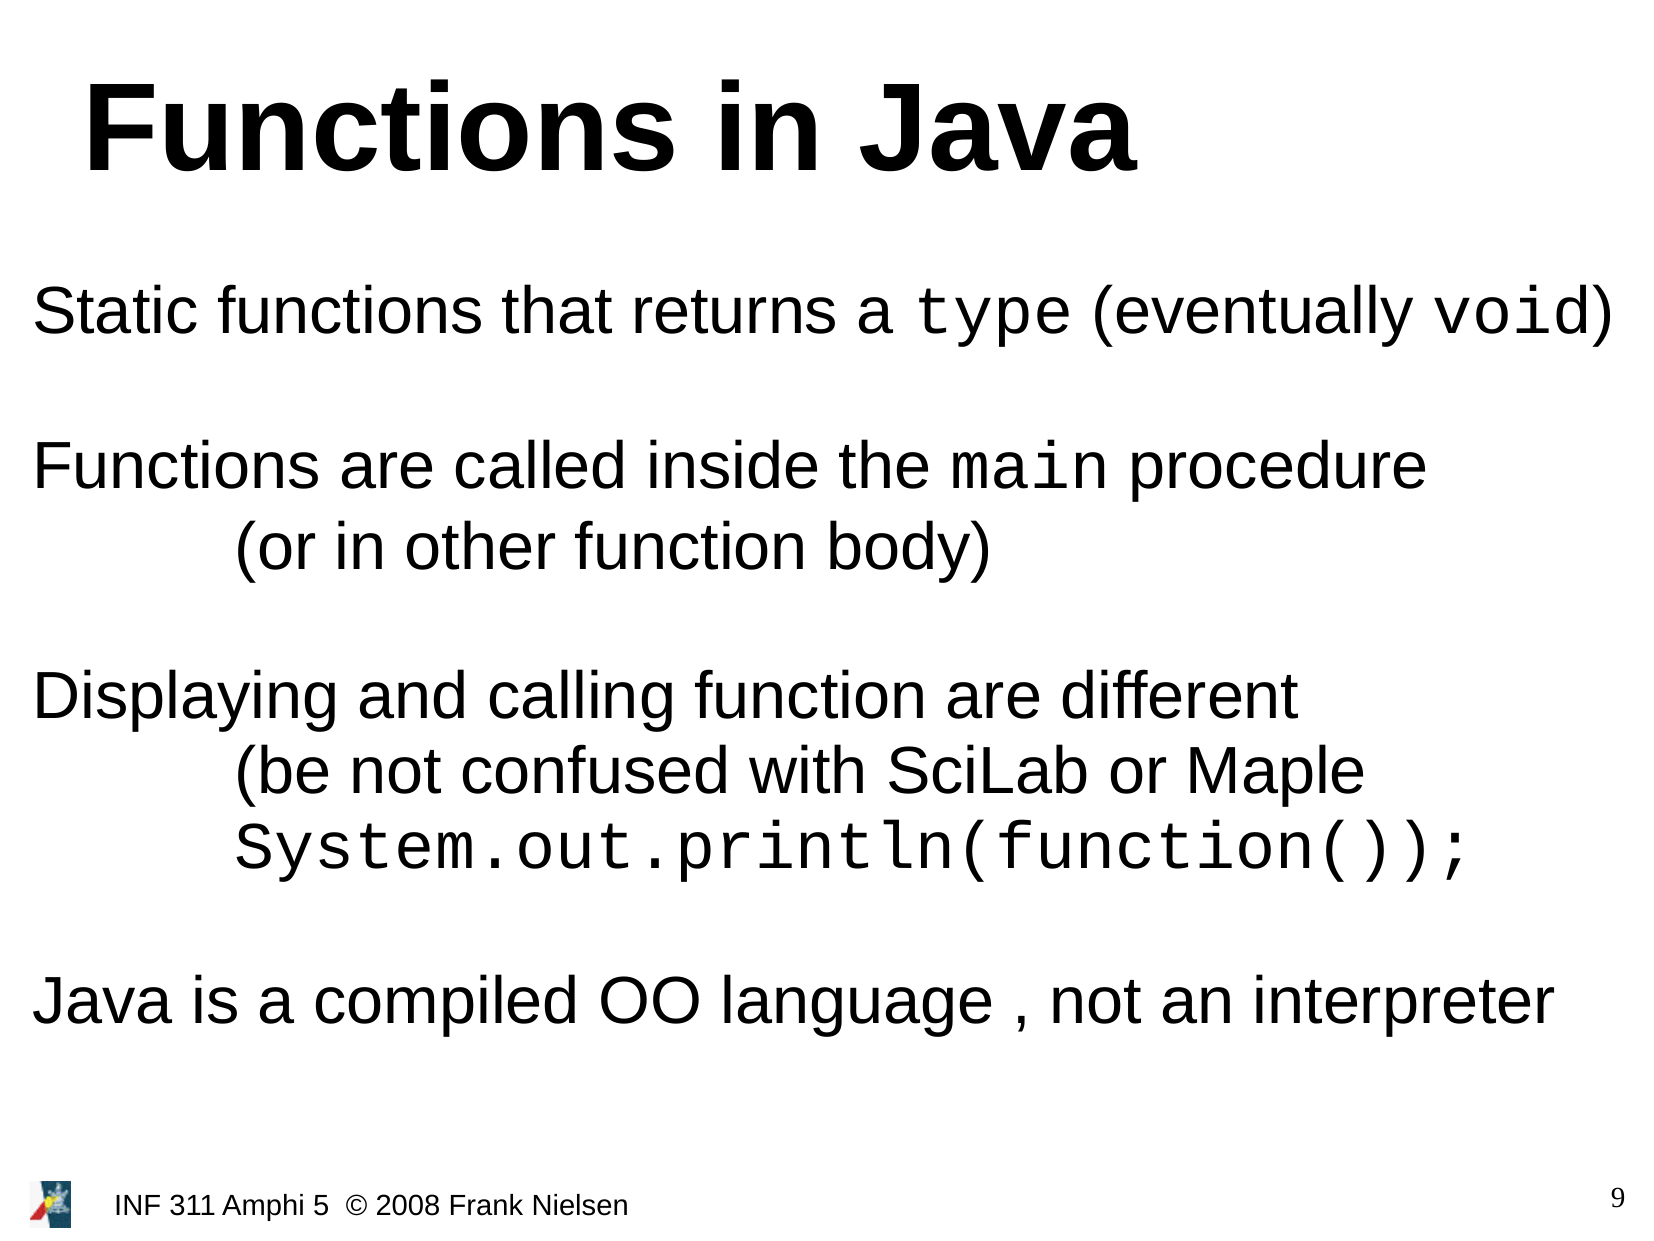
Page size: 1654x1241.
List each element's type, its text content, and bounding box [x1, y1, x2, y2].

picture [29, 1181, 71, 1228]
text_box Functions in Java [67, 49, 1153, 205]
text_box Static functions that returns a type (eventually void) Functions are called inside the main procedure (or in other function body) Displaying and calling function are different (be not confused with SciLab or Maple System.out.println(function()); Java is a compiled OO language , not an interpreter [0, 265, 1654, 1046]
